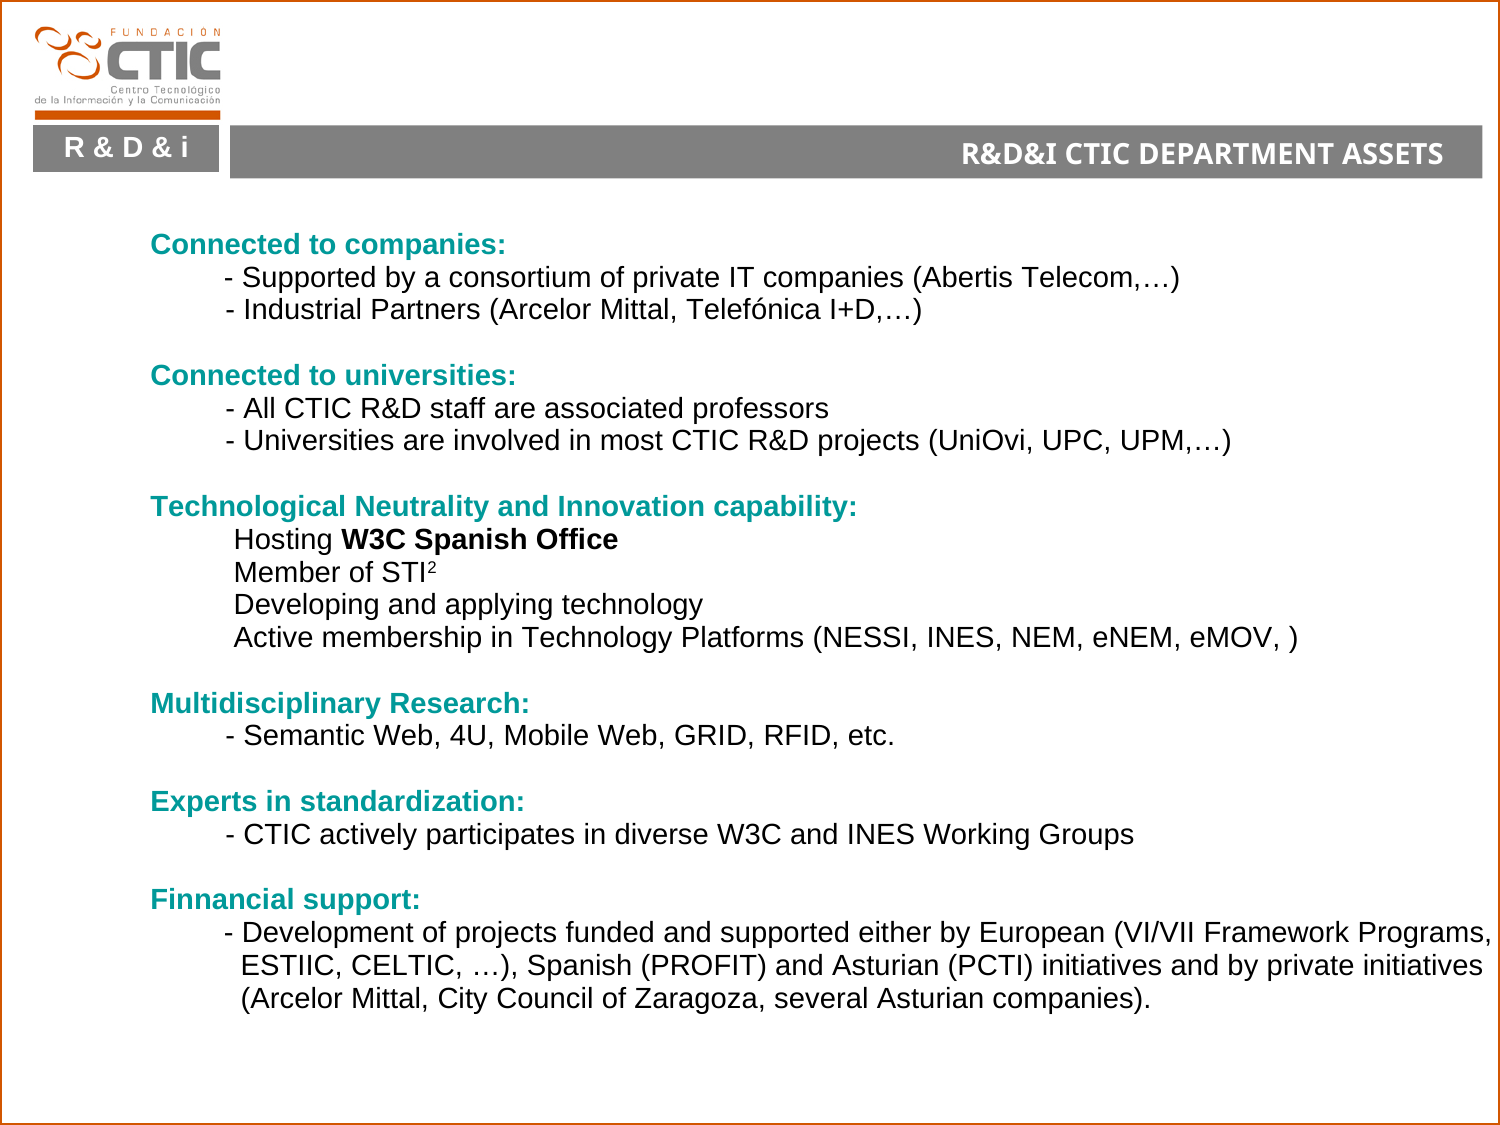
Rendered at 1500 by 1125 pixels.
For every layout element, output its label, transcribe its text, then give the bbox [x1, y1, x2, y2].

picture [34, 14, 224, 125]
title R&D&I CTIC DEPARTMENT ASSETS [809, 125, 1459, 176]
text_box Connected to companies: - Supported by a consortium of private IT companies (Abertis Telecom,…) - Industrial Partners (Arcelor Mittal, Telefónica I+D,…) Connected to universities: - All CTIC R&D staff are associated professors - Universities are involved in most CTIC R&D projects (UniOvi, UPC, UPM,…) Technological Neutrality and Innovation capability: Hosting W3C Spanish Office Member of STI2 Developing and applying technology Active membership in Technology Platforms (NESSI, INES, NEM, eNEM, eMOV, ) Multidisciplinary Research: - Semantic Web, 4U, Mobile Web, GRID, RFID, etc. Experts in standardization: - CTIC actively participates in diverse W3C and INES Working Groups Finnancial support: - Development of projects funded and supported either by European (VI/VII Framework Programs, ESTIIC, CELTIC, …), Spanish (PROFIT) and Asturian (PCTI) initiatives and by private initiatives (Arcelor Mittal, City Council of Zaragoza, several Asturian companies). [135, 220, 1394, 1059]
